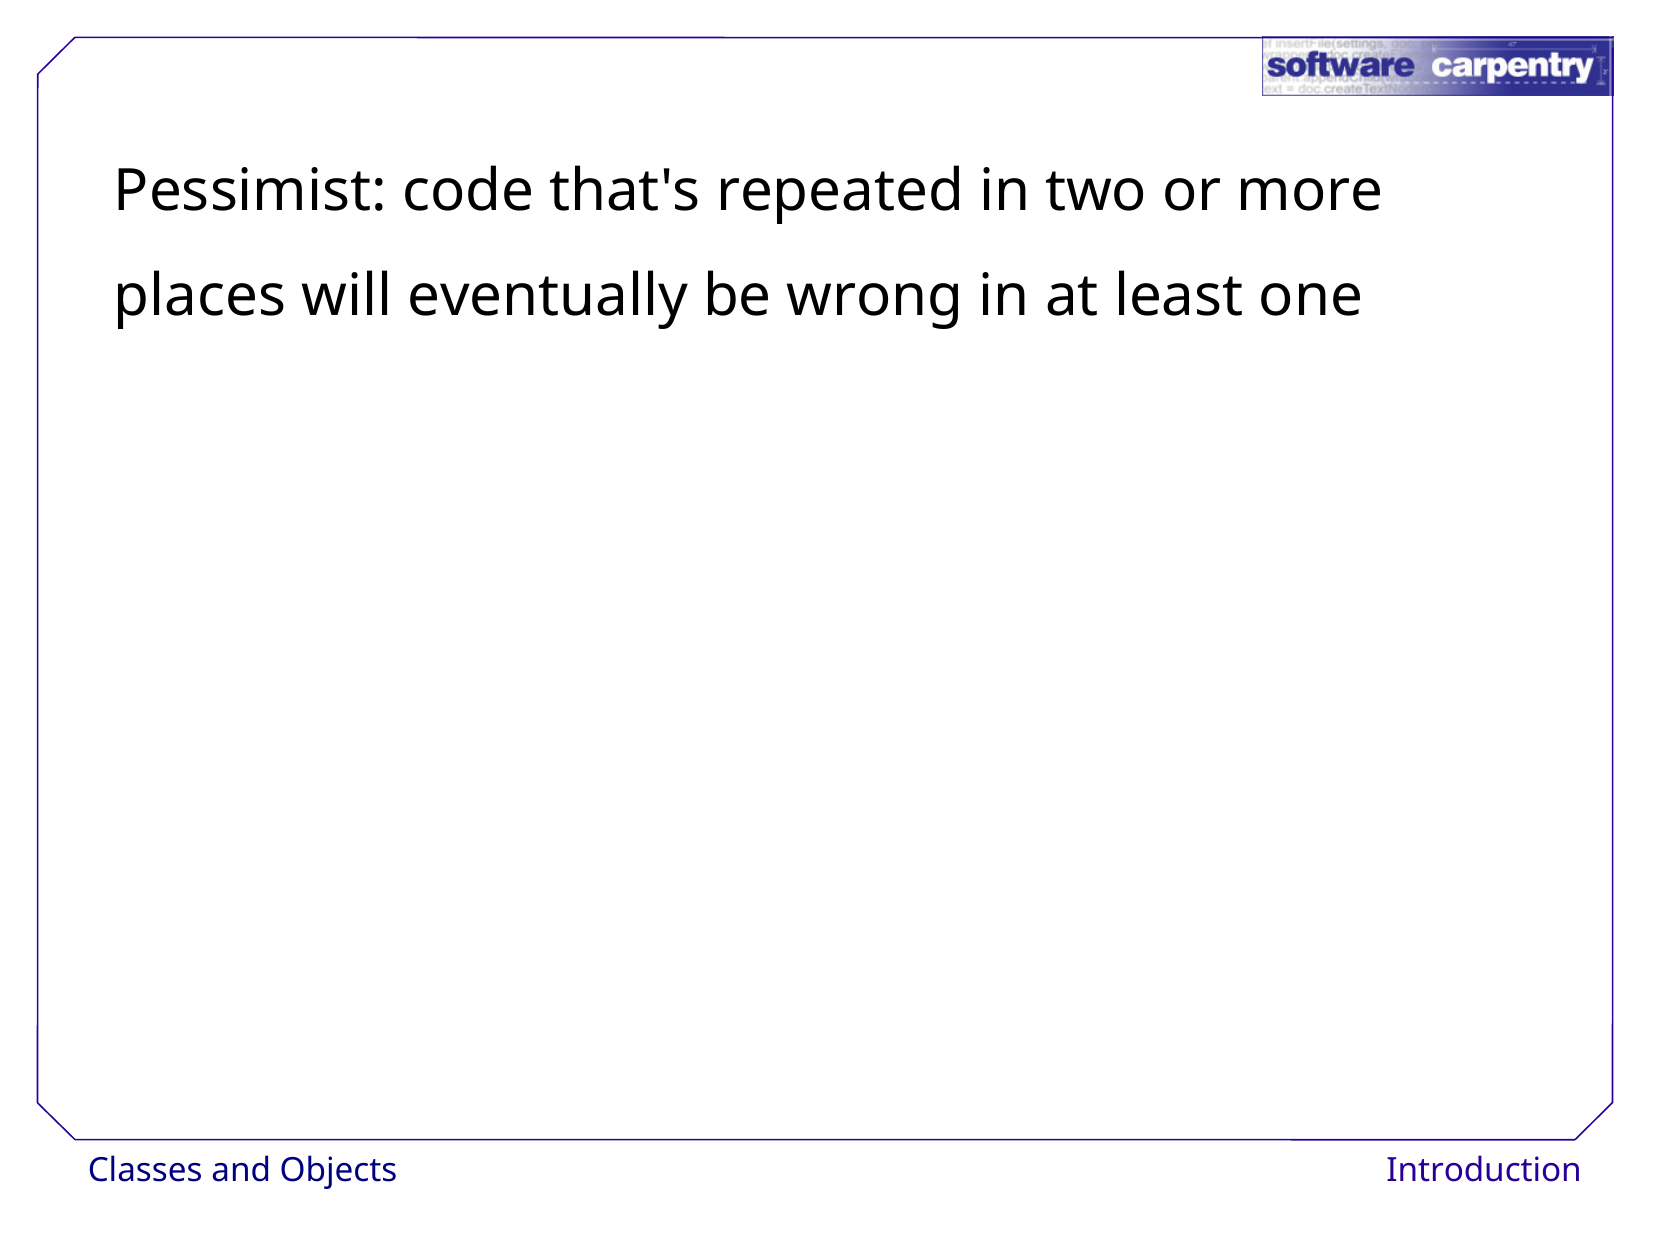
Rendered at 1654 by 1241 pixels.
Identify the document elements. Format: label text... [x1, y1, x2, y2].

text_box Pessimist: code that's repeated in two or more places will eventually be wrong in at least one [99, 109, 1517, 335]
picture [1262, 36, 1614, 96]
